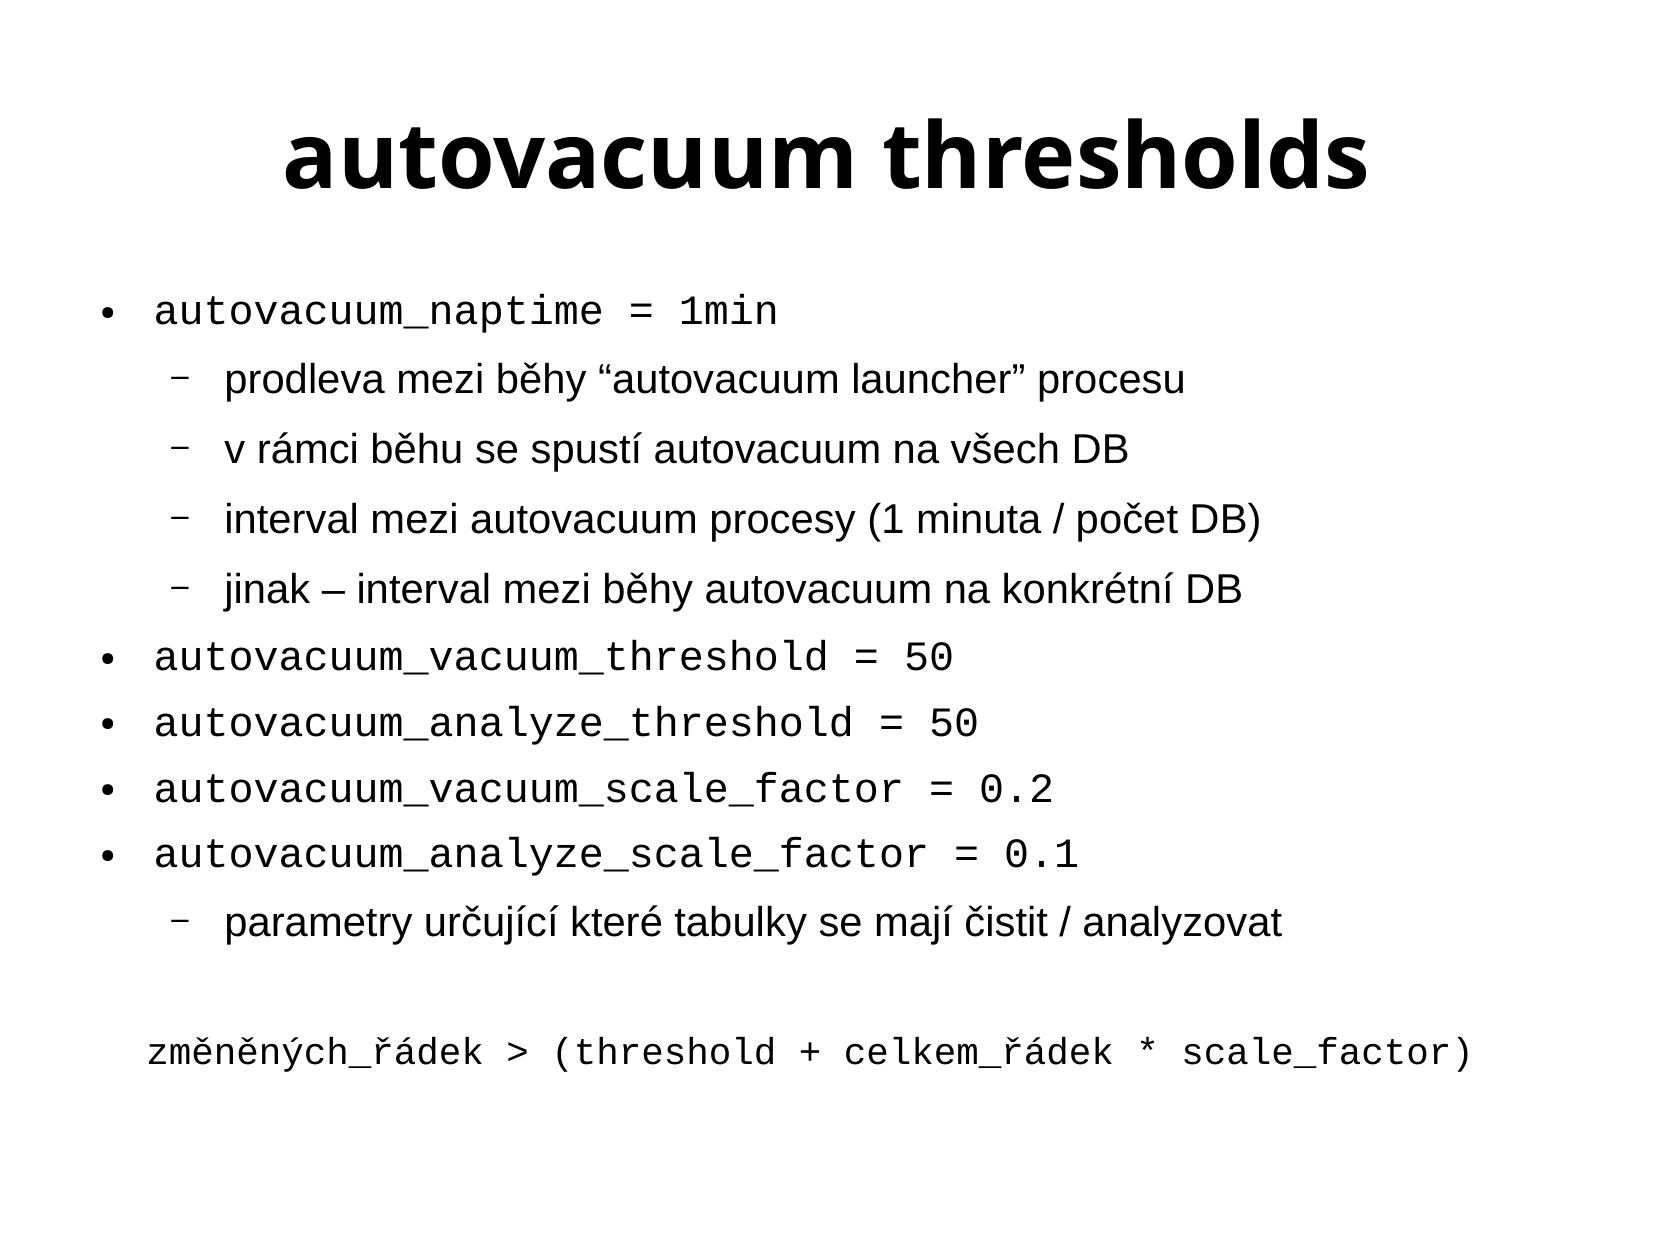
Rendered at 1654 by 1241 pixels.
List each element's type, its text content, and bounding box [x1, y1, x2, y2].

list autovacuum_naptime = 1min prodleva mezi běhy “autovacuum launcher” procesu v rámci běhu se spustí autovacuum na všech DB interval mezi autovacuum procesy (1 minuta / počet DB) jinak – interval mezi běhy autovacuum na konkrétní DB autovacuum_vacuum_threshold = 50 autovacuum_analyze_threshold = 50 autovacuum_vacuum_scale_factor = 0.2 autovacuum_analyze_scale_factor = 0.1 parametry určující které tabulky se mají čistit / analyzovat změněných_řádek > (threshold + celkem_řádek * scale_factor) [82, 290, 1538, 1111]
title autovacuum thresholds [82, 49, 1571, 257]
